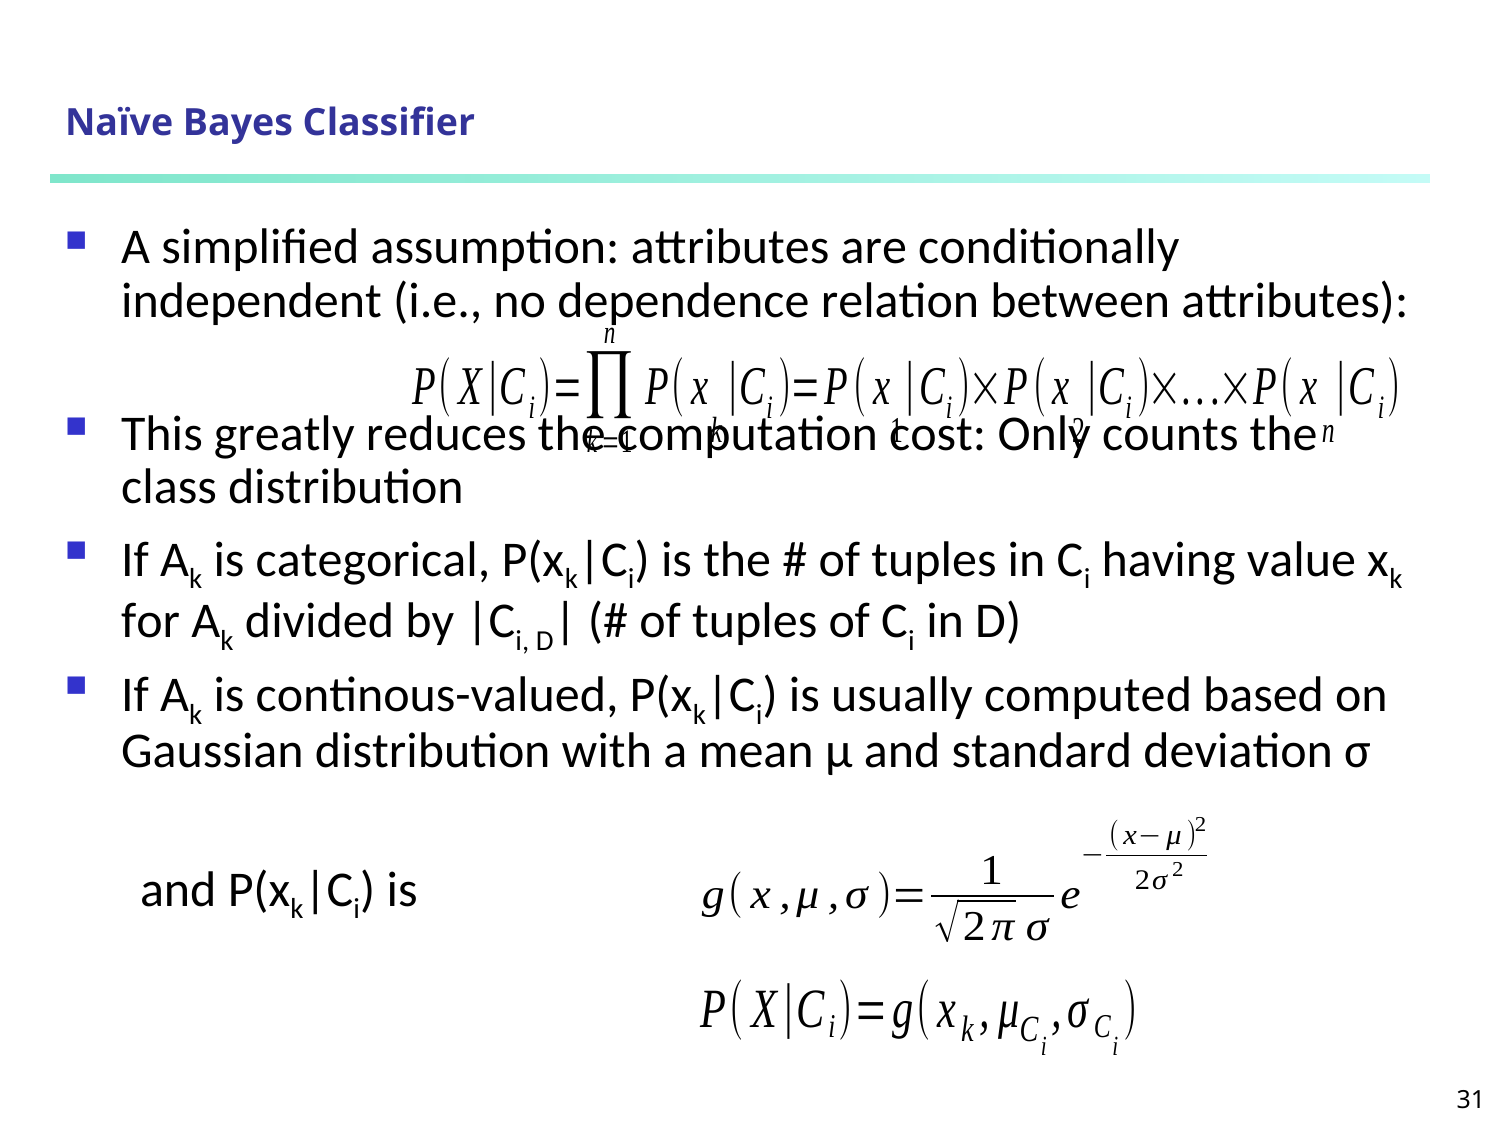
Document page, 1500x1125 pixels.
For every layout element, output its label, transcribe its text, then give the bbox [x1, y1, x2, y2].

title Naïve Bayes Classifier [50, 62, 1429, 150]
text_box <number> [1187, 1062, 1500, 1125]
chart [687, 812, 1225, 951]
chart [399, 312, 1413, 460]
list A simplified assumption: attributes are conditionally independent (i.e., no dependence relation between attributes): This greatly reduces the computation cost: Only counts the class distribution If Ak is categorical, P(xk|Ci) is the # of tuples in Ci having value xk for Ak divided by |Ci, D| (# of tuples of Ci in D) If Ak is continous-valued, P(xk|Ci) is usually computed based on Gaussian distribution with a mean μ and standard deviation σ and P(xk|Ci) is [49, 212, 1425, 1051]
chart [687, 975, 1150, 1063]
